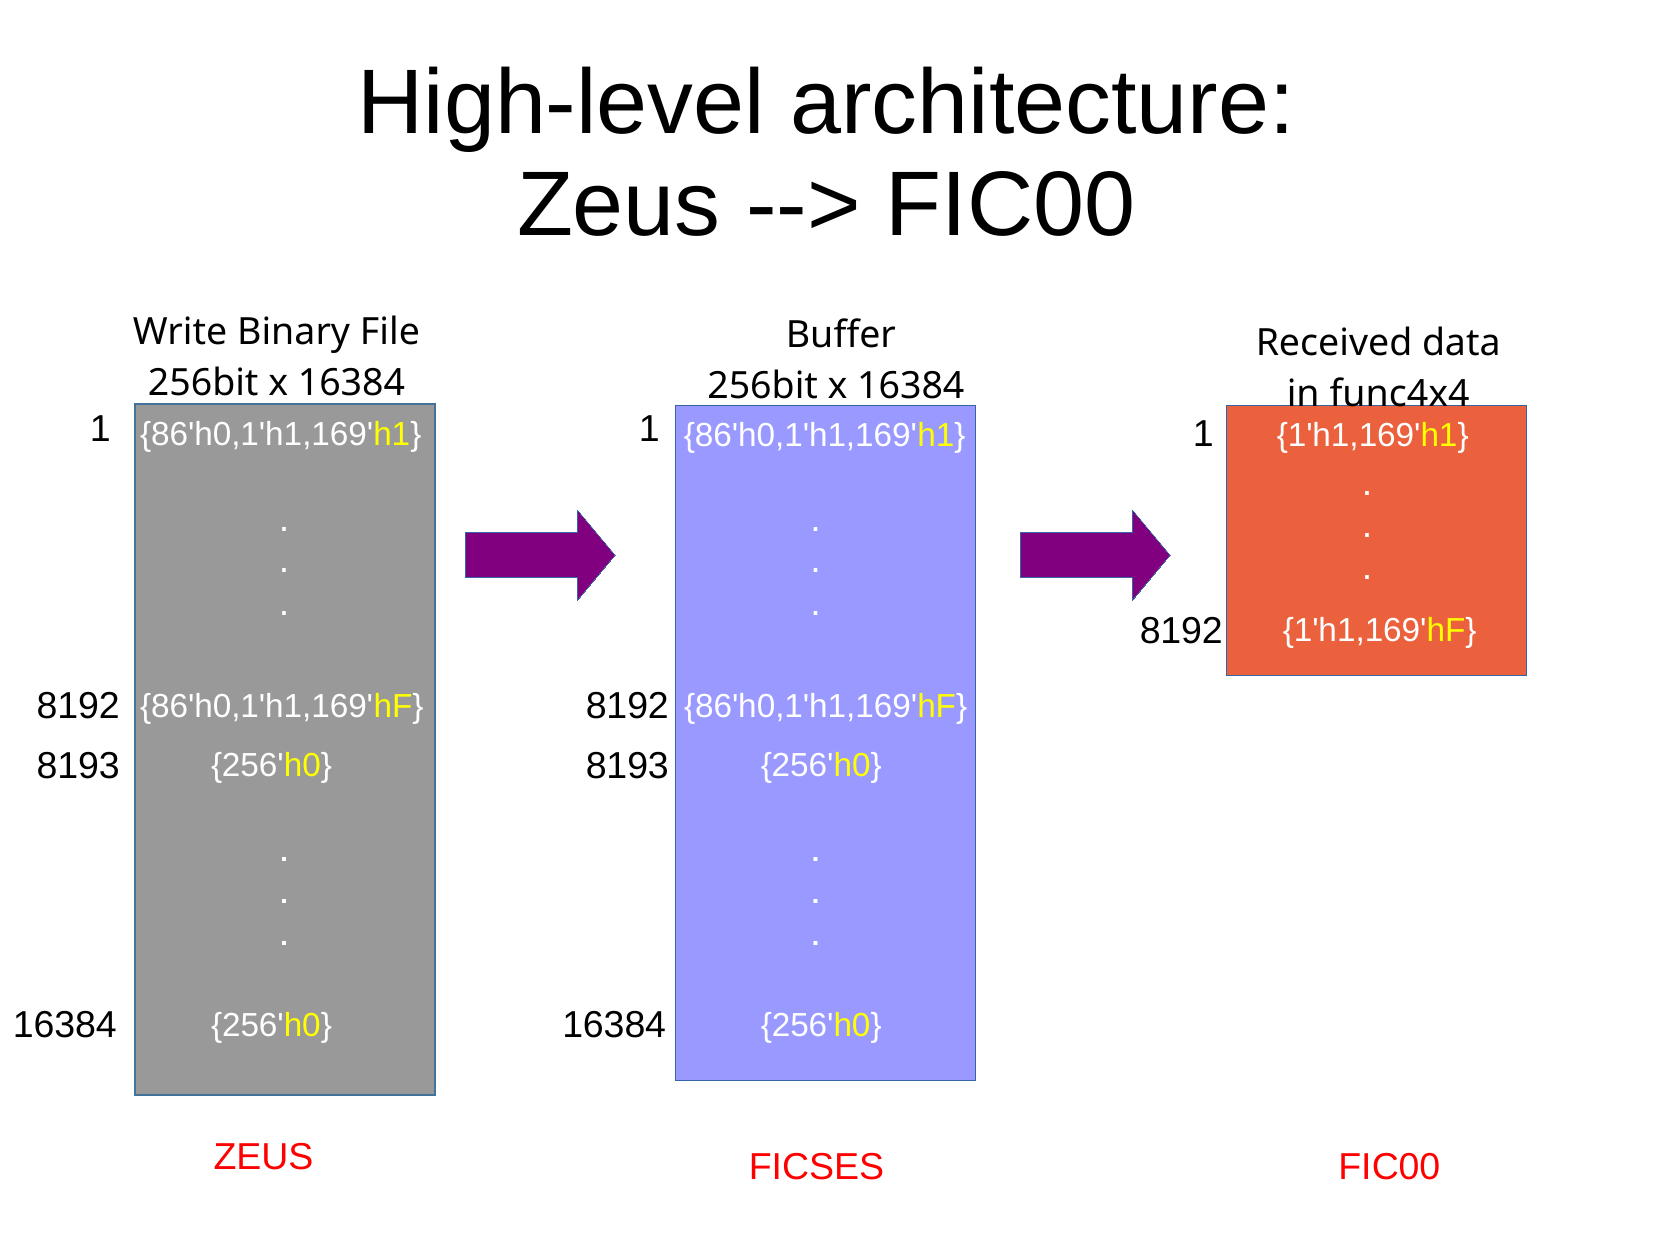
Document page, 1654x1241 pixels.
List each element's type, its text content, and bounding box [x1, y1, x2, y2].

text_box 8192 [21, 677, 142, 736]
text_box [675, 733, 976, 1081]
text_box . . . [795, 489, 836, 631]
text_box . . . [264, 820, 305, 962]
text_box {86'h0,1'h1,169'h1} [675, 408, 981, 461]
text_box 8192 [571, 677, 692, 736]
text_box 1 [624, 400, 675, 461]
text_box 16384 [547, 996, 698, 1054]
text_box [1020, 510, 1171, 601]
text_box {256'h0} [196, 998, 347, 1051]
text_box . . . [1347, 454, 1388, 595]
text_box . . . [264, 489, 305, 631]
text_box {86'h0,1'h1,169'hF} [692, 680, 982, 733]
text_box {86'h0,1'h1,169'h1} [125, 408, 437, 461]
text_box Buffer 256bit x 16384 [615, 300, 1067, 403]
text_box [135, 461, 436, 679]
text_box {256'h0} [196, 738, 347, 791]
text_box {1'h1,169'hF} [1268, 603, 1492, 656]
text_box {86'h0,1'h1,169'hF} [125, 679, 439, 732]
text_box 8193 [21, 736, 142, 795]
text_box 8193 [571, 736, 692, 795]
text_box 16384 [0, 996, 149, 1055]
text_box Write Binary File 256bit x 16384 [108, 297, 445, 400]
text_box {1'h1,169'h1} [1262, 410, 1484, 461]
text_box 1 [1178, 405, 1229, 466]
text_box {256'h0} [746, 999, 897, 1052]
text_box [1226, 410, 1527, 676]
text_box [135, 732, 436, 1096]
text_box FIC00 [1215, 1138, 1563, 1196]
text_box 1 [75, 400, 126, 461]
text_box FICSES [642, 1138, 991, 1196]
text_box ZEUS [90, 1128, 438, 1186]
text_box {256'h0} [746, 739, 897, 792]
text_box . . . [795, 820, 836, 962]
title High-level architecture: Zeus --> FIC00 [82, 49, 1571, 257]
text_box 8192 [1125, 602, 1246, 661]
text_box Received data in func4x4 [1215, 307, 1542, 410]
text_box [135, 404, 436, 408]
text_box [465, 510, 616, 601]
text_box [675, 461, 976, 680]
